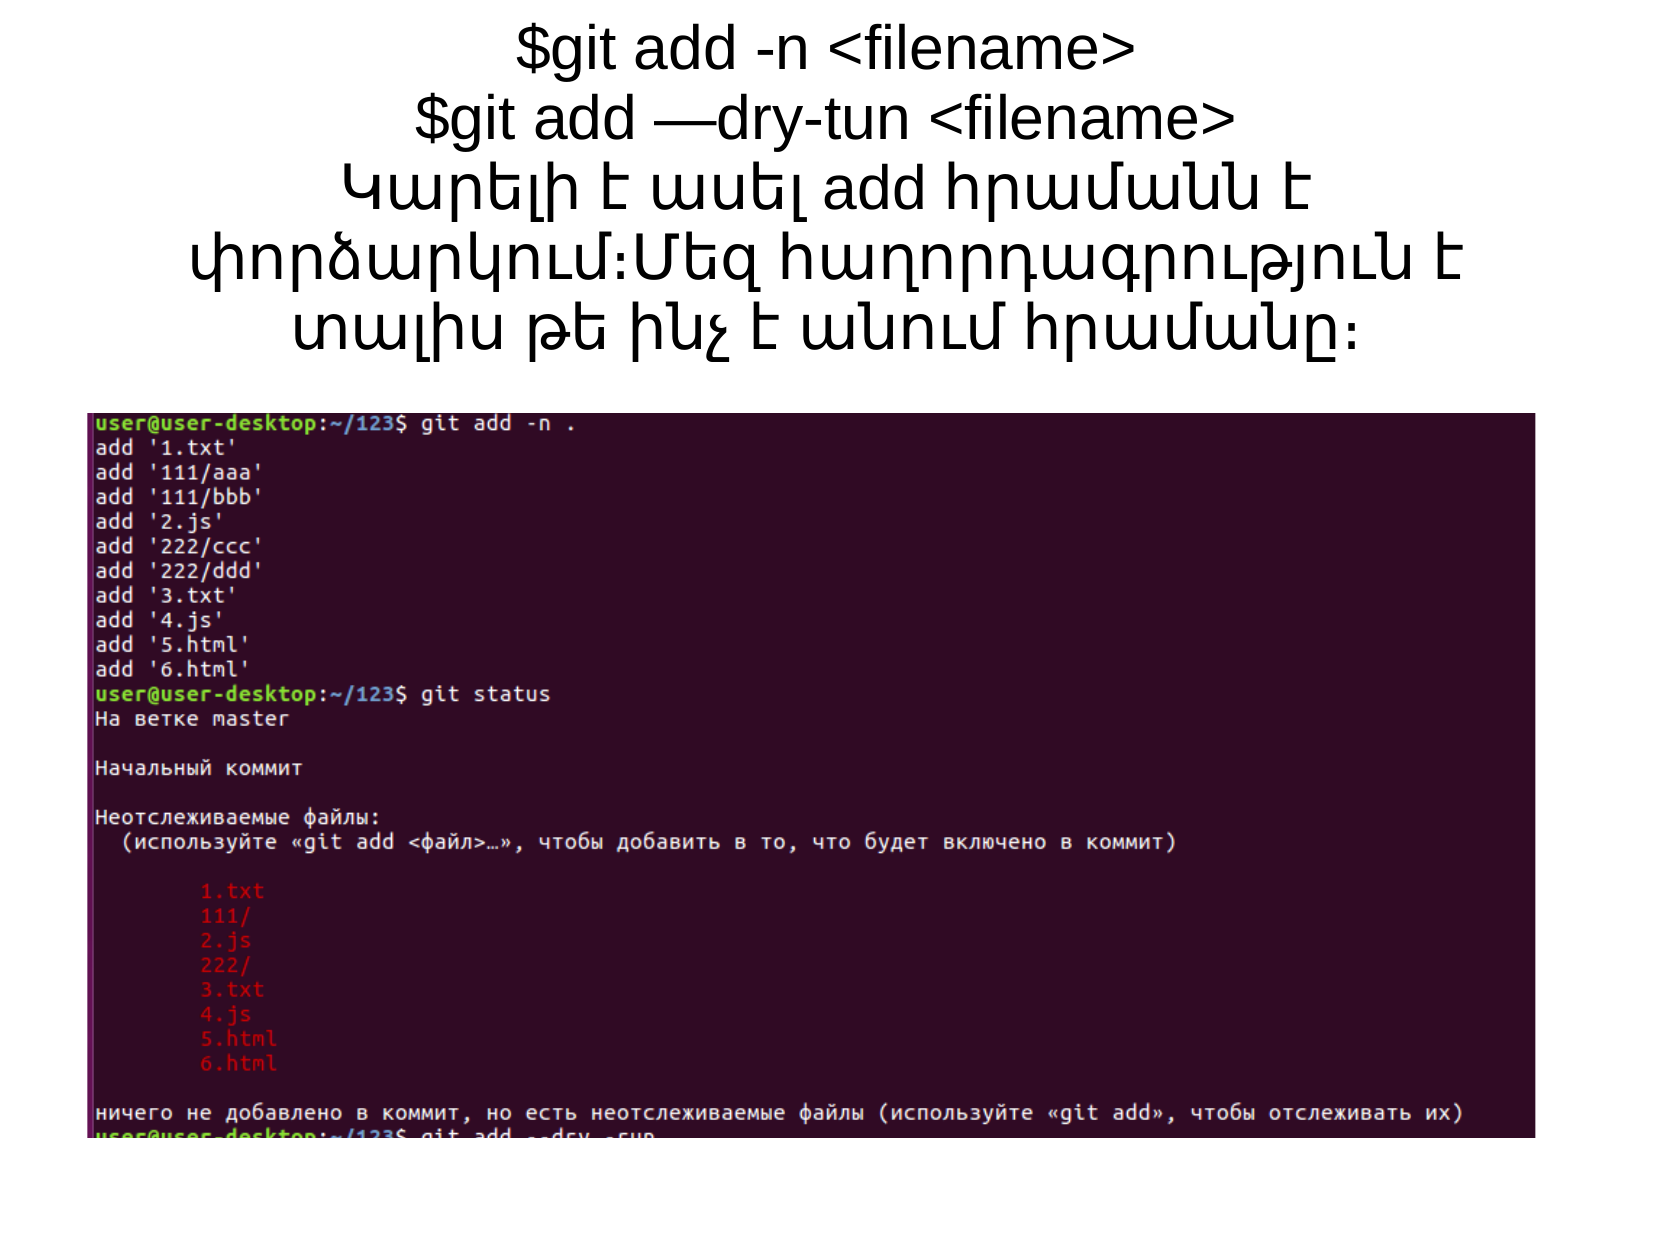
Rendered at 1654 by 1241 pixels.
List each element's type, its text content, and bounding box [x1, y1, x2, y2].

picture [87, 413, 1536, 1138]
title $git add -n <filename> $git add —dry-tun <filename> Կարելի է ասել add հրամանն է փորձարկում։Մեզ հաղորդագրություն է տալիս թե ինչ է անում հրամանը։ [82, 0, 1571, 363]
